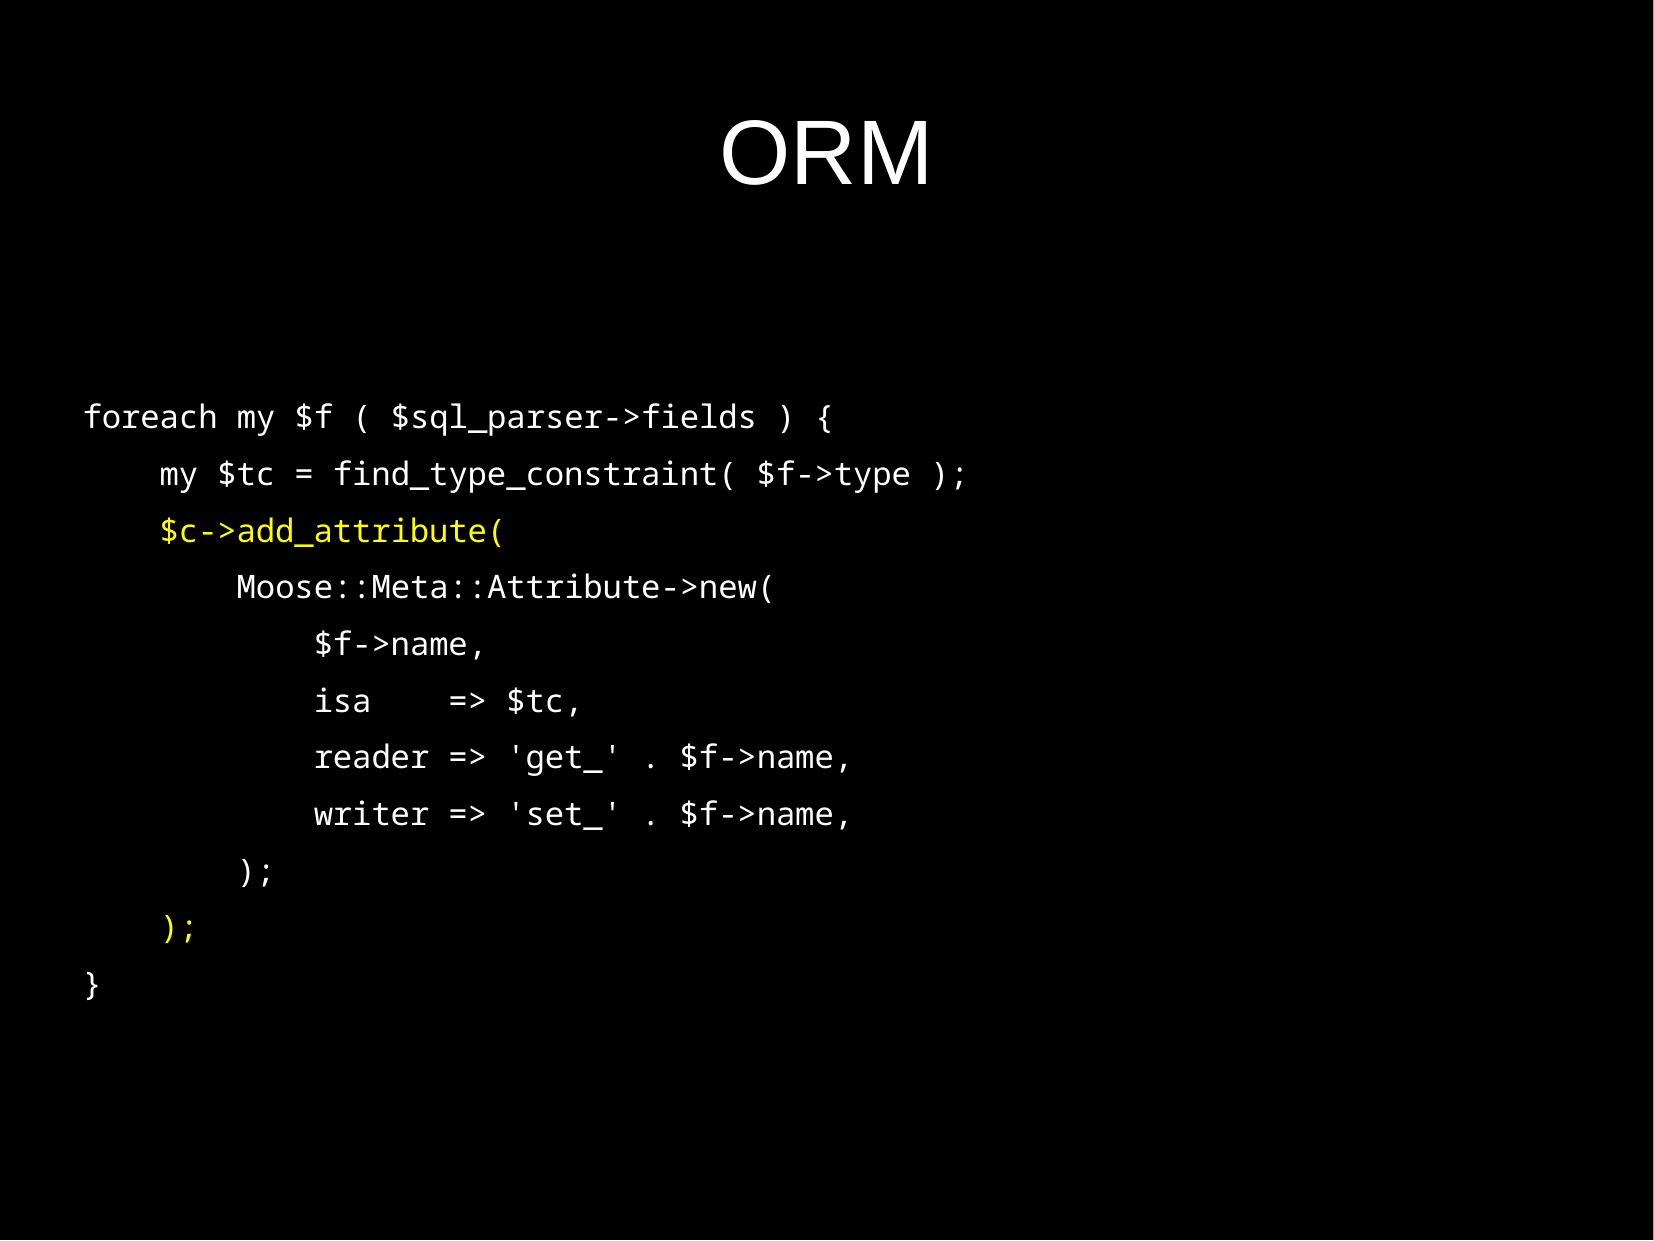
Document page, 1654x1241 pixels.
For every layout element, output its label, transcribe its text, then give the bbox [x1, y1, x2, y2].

list foreach my $f ( $sql_parser->fields ) { my $tc = find_type_constraint( $f->type ); $c->add_attribute( Moose::Meta::Attribute->new( $f->name, isa => $tc, reader => 'get_' . $f->name, writer => 'set_' . $f->name, ); ); } [82, 290, 1538, 1010]
title ORM [82, 49, 1571, 257]
